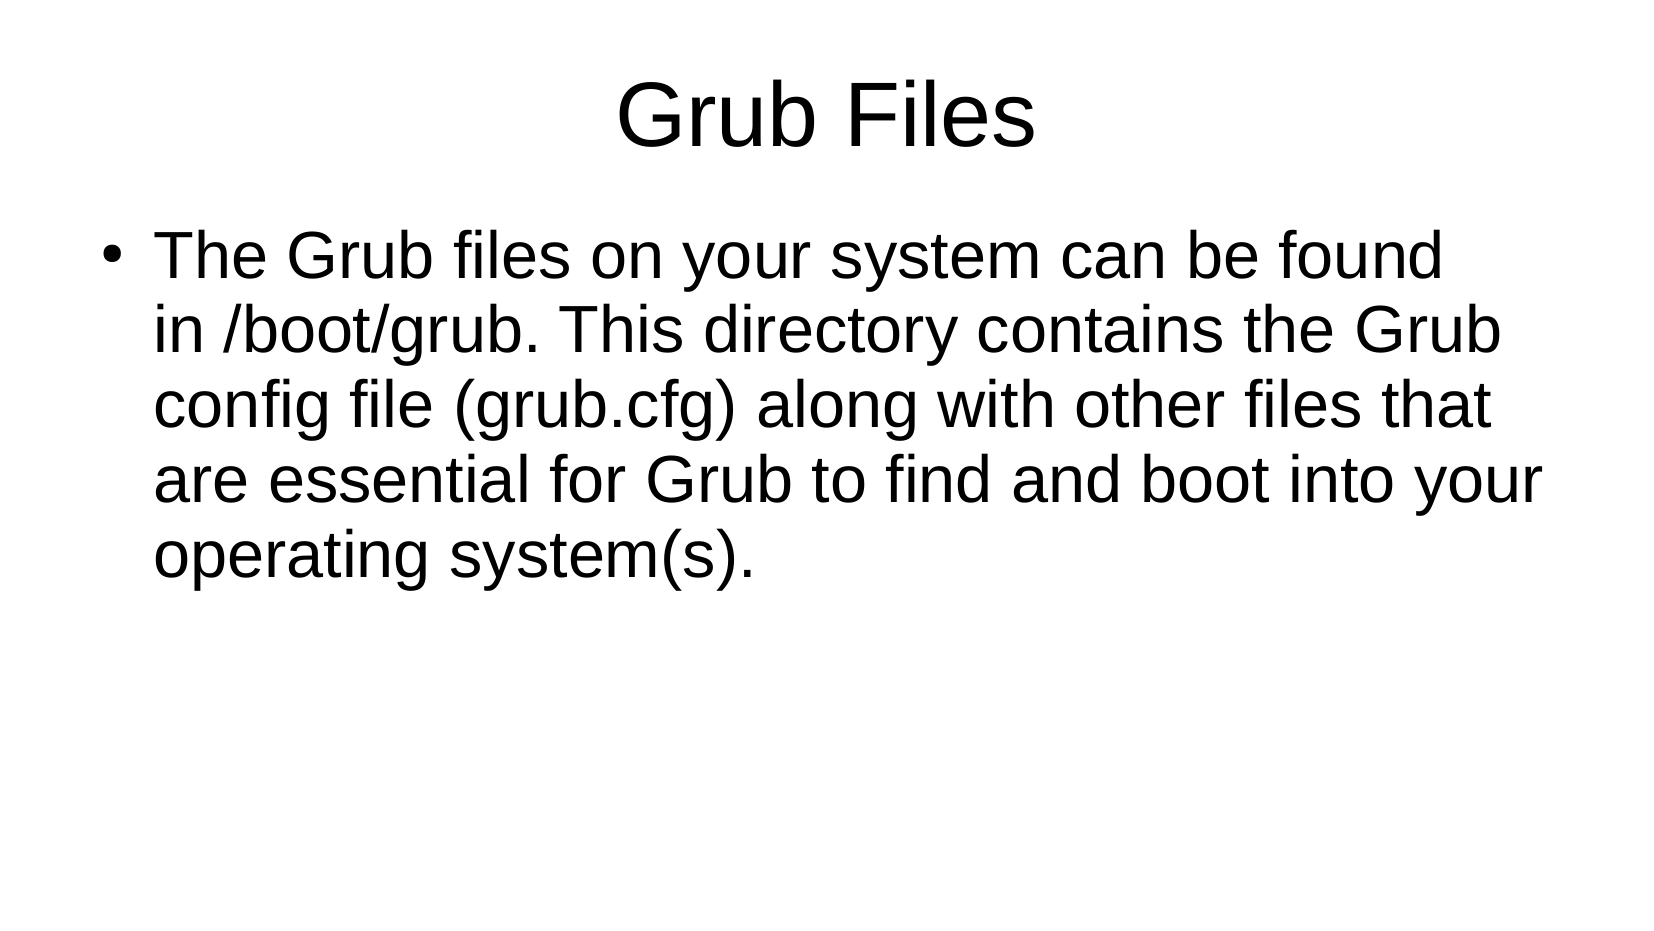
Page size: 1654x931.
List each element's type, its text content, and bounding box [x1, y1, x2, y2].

list The Grub files on your system can be found in /boot/grub. This directory contains the Grub config file (grub.cfg) along with other files that are essential for Grub to find and boot into your operating system(s). [82, 217, 1571, 758]
title Grub Files [82, 37, 1571, 193]
